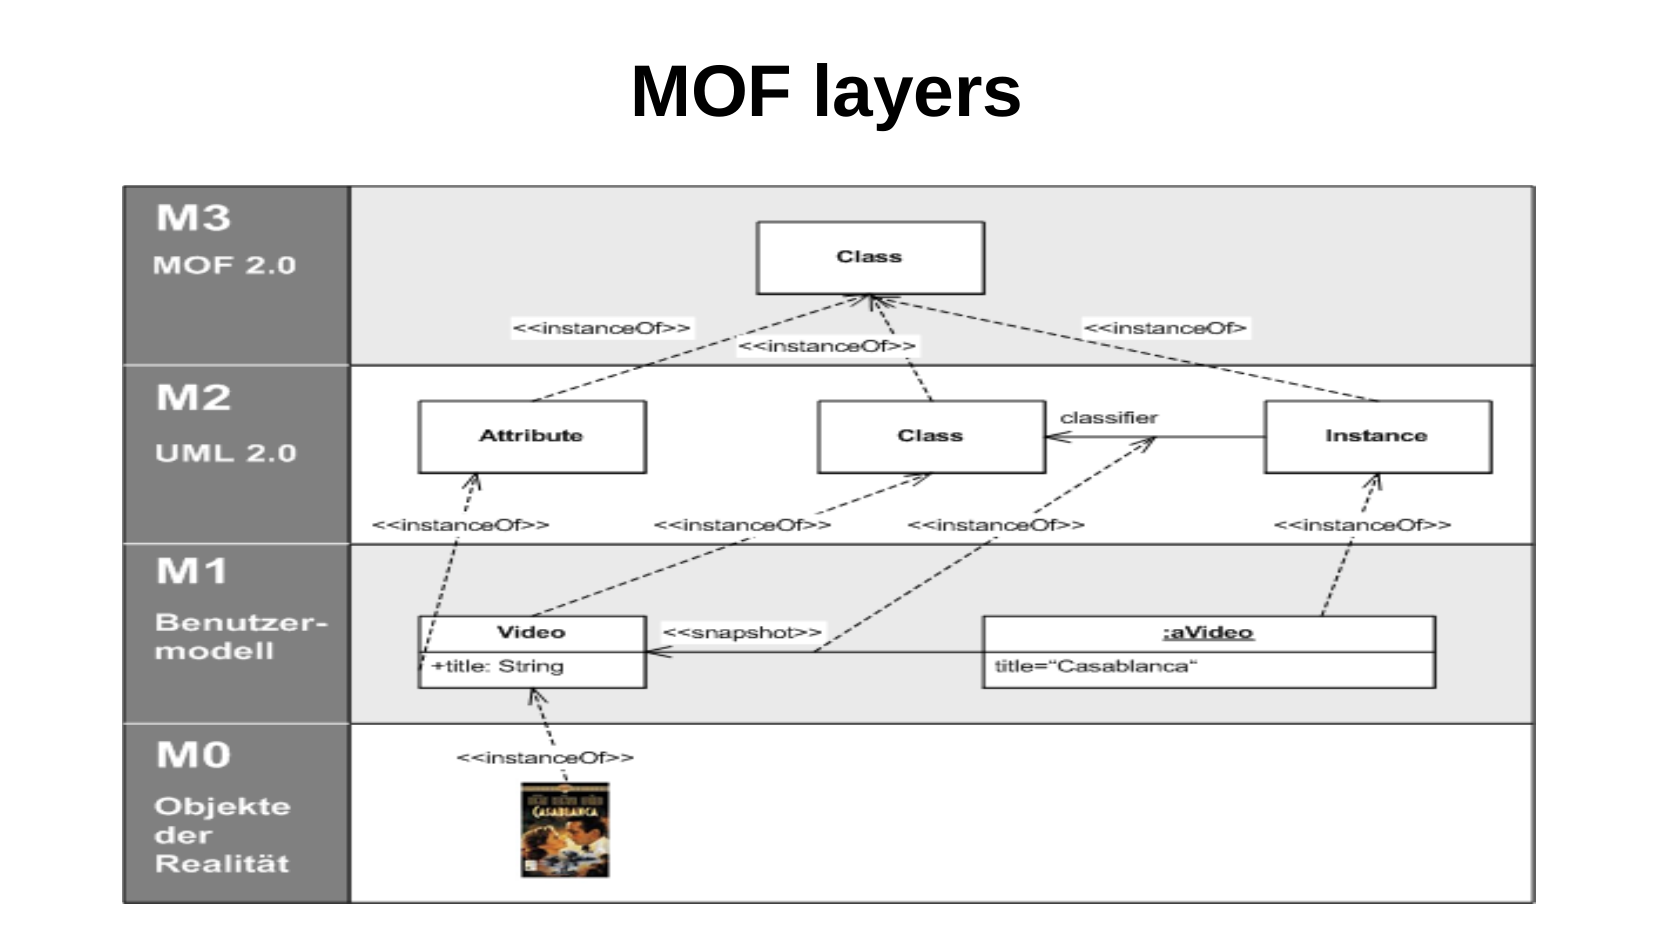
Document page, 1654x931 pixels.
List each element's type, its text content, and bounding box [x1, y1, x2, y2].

title MOF layers [82, 37, 1571, 147]
picture [122, 185, 1536, 904]
